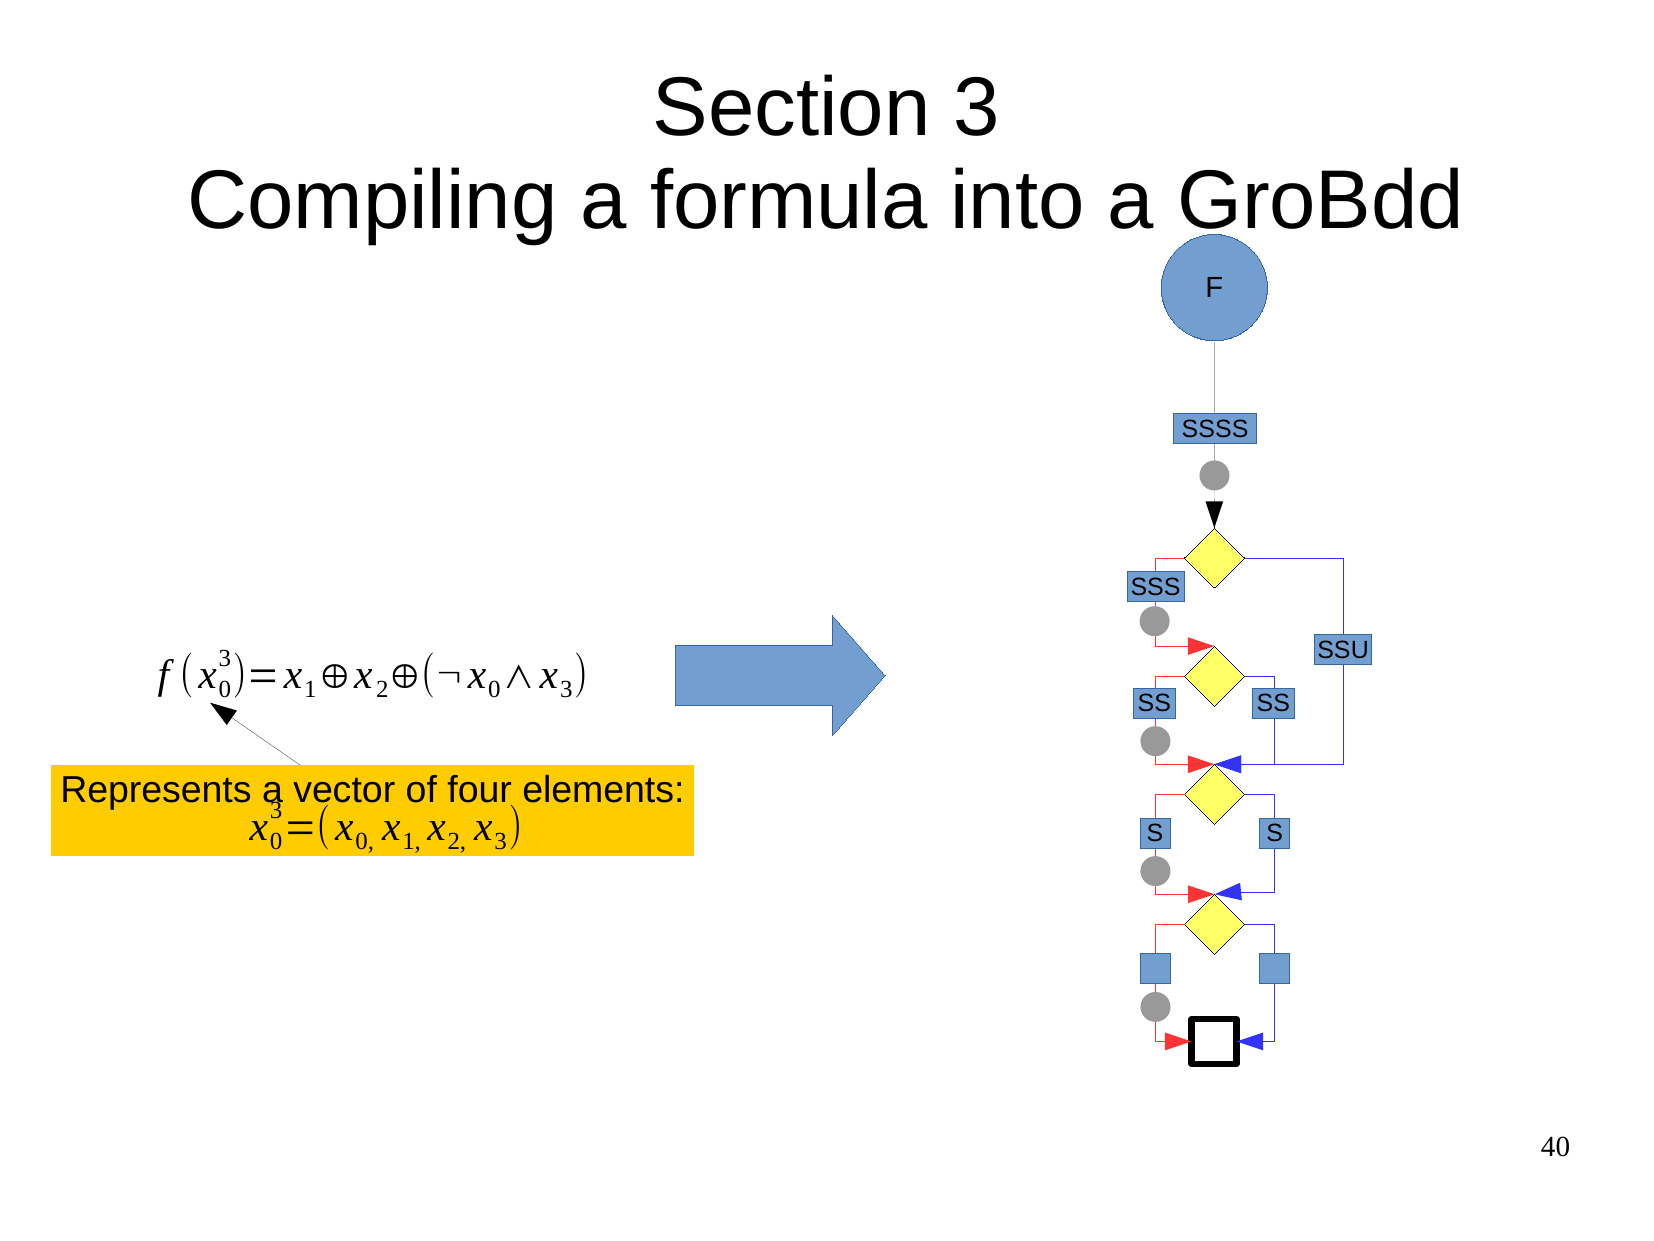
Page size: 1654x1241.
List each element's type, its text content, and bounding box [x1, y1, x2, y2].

title Section 3 Compiling a formula into a GroBdd [82, 49, 1571, 257]
text_box [1191, 1018, 1237, 1064]
text_box [1184, 895, 1245, 955]
text_box [1199, 460, 1230, 491]
text_box SSS [1127, 571, 1185, 602]
text_box [1184, 646, 1245, 707]
text_box [1139, 606, 1170, 637]
text_box [1140, 991, 1171, 1022]
chart [150, 645, 595, 703]
text_box [1259, 953, 1290, 984]
text_box SSSS [1173, 413, 1257, 444]
chart [240, 797, 530, 856]
text_box SSU [1314, 634, 1372, 665]
text_box [1184, 527, 1245, 588]
text_box [675, 615, 886, 736]
text_box [1140, 953, 1171, 984]
text_box Represents a vector of four elements: [51, 765, 694, 856]
text_box SS [1252, 688, 1295, 719]
text_box S [1140, 818, 1171, 849]
text_box [1184, 764, 1245, 825]
text_box [1140, 856, 1171, 887]
text_box SS [1133, 688, 1176, 719]
text_box [1140, 726, 1171, 757]
text_box S [1259, 818, 1290, 849]
text_box F [1161, 234, 1268, 341]
